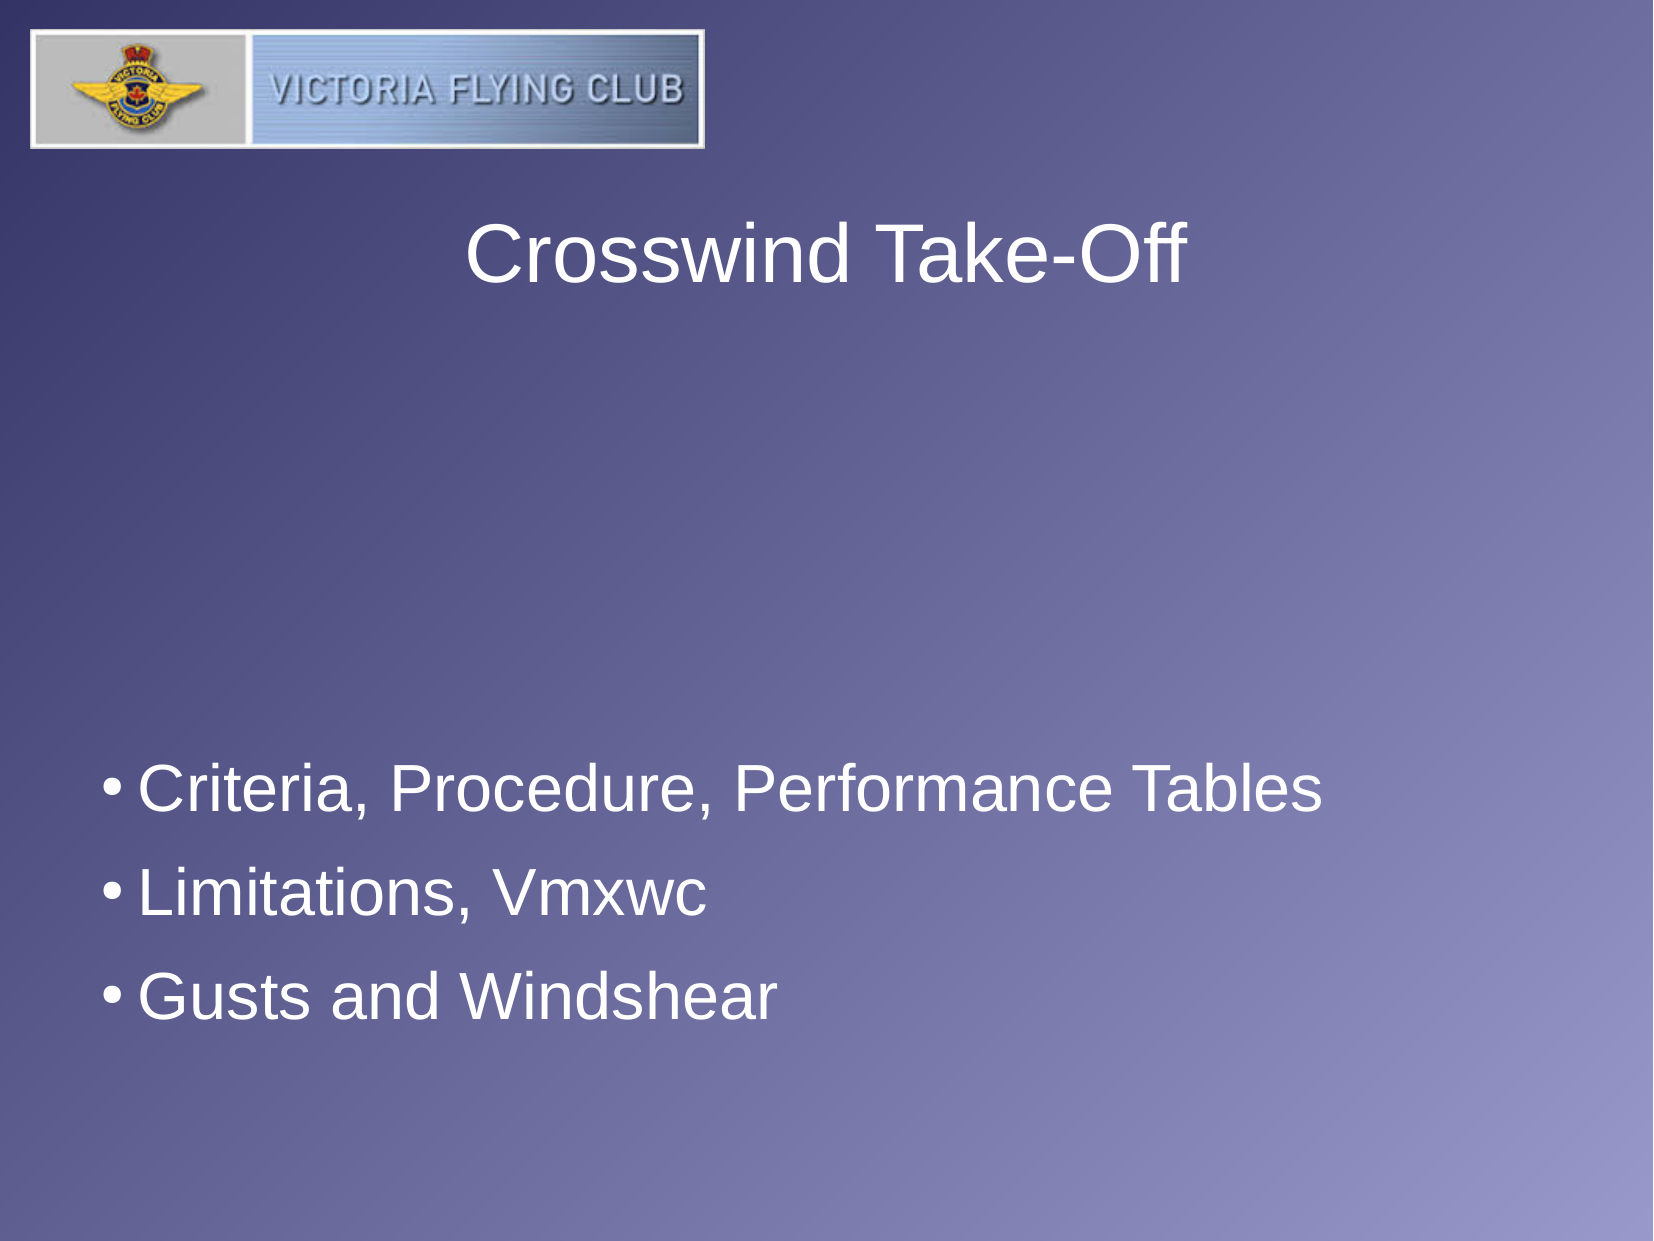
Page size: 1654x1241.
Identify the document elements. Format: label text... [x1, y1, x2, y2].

list Criteria, Procedure, Performance Tables Limitations, Vmxwc Gusts and Windshear [82, 750, 1571, 1094]
picture [30, 29, 705, 149]
title Crosswind Take-Off [82, 150, 1571, 358]
